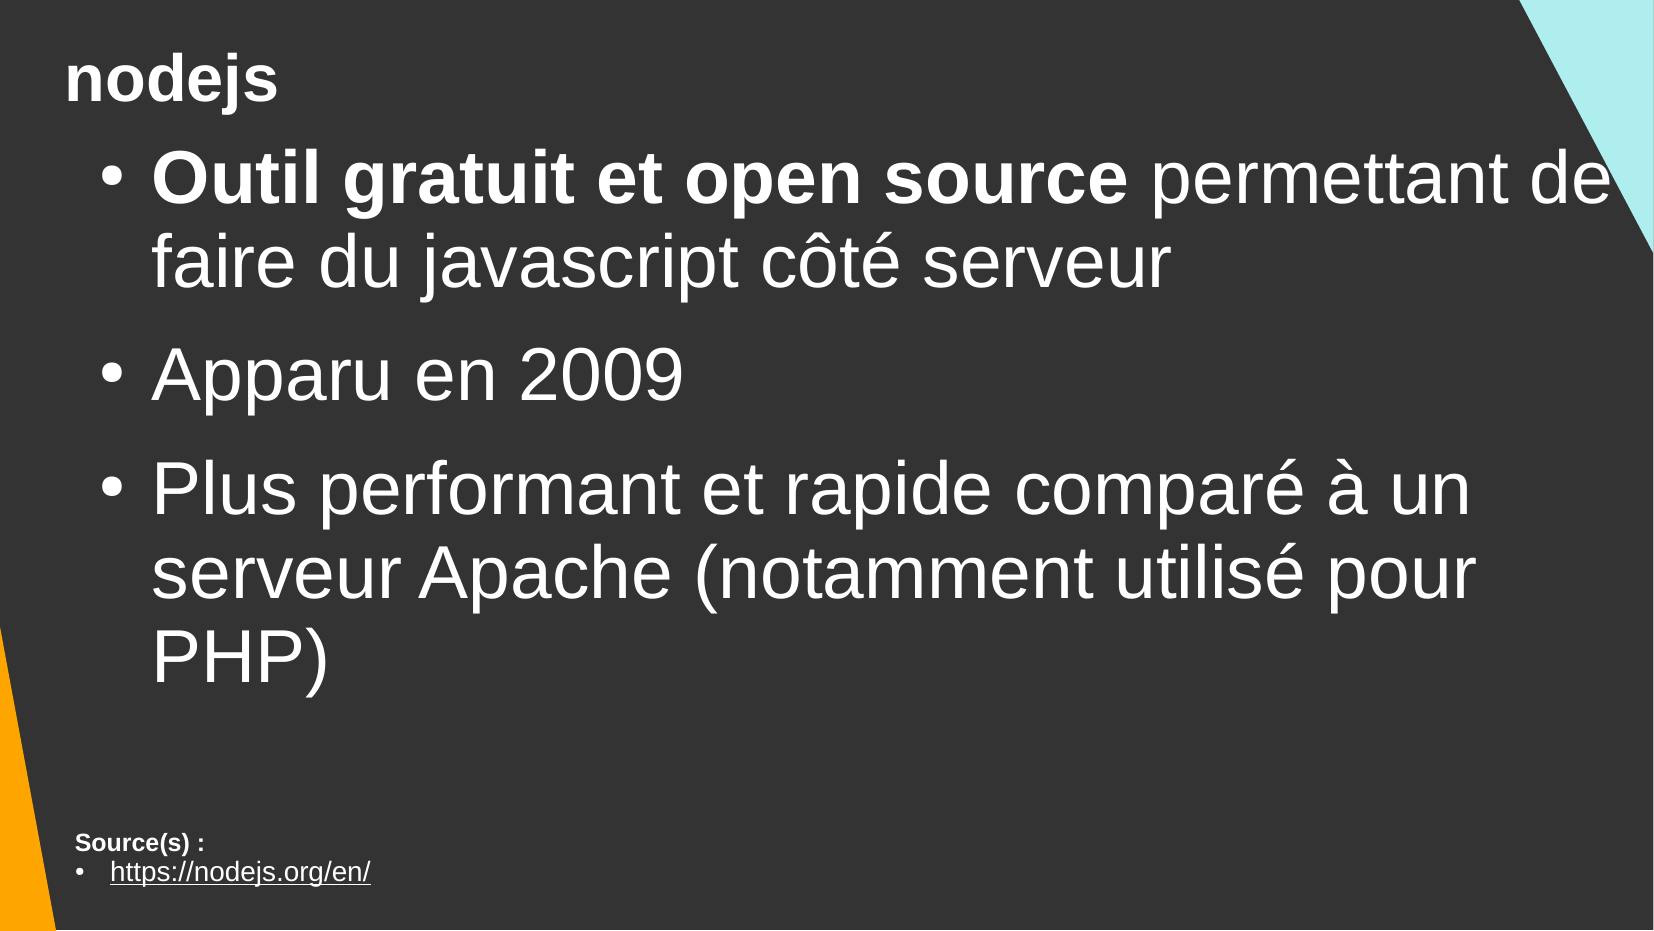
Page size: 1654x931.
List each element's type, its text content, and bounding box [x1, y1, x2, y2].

title nodejs [64, 40, 1635, 119]
text_box [0, 626, 57, 931]
text_box Source(s) : https://nodejs.org/en/ [60, 821, 709, 906]
list Outil gratuit et open source permettant de faire du javascript côté serveur Apparu en 2009 Plus performant et rapide comparé à un serveur Apache (notamment utilisé pour PHP) [80, 135, 1620, 745]
text_box [1519, 0, 1654, 255]
